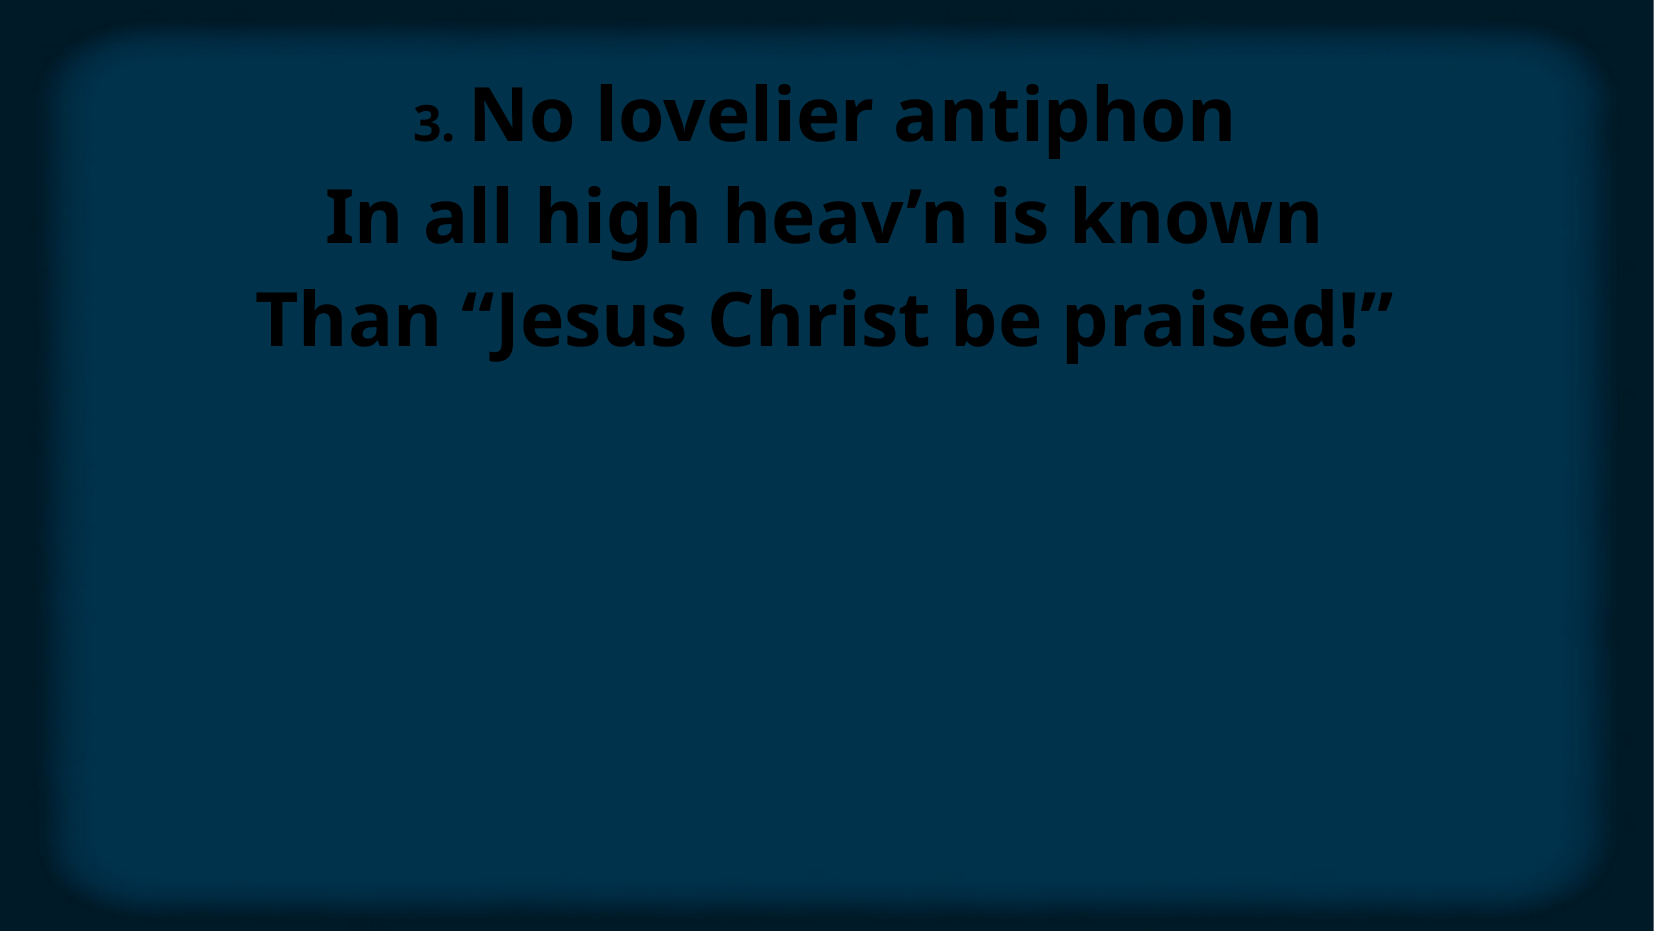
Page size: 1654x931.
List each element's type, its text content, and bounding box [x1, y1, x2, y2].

text_box 3. No lovelier antiphon In all high heav’n is known Than “Jesus Christ be praised!” [90, 53, 1561, 376]
picture [0, 0, 1654, 931]
